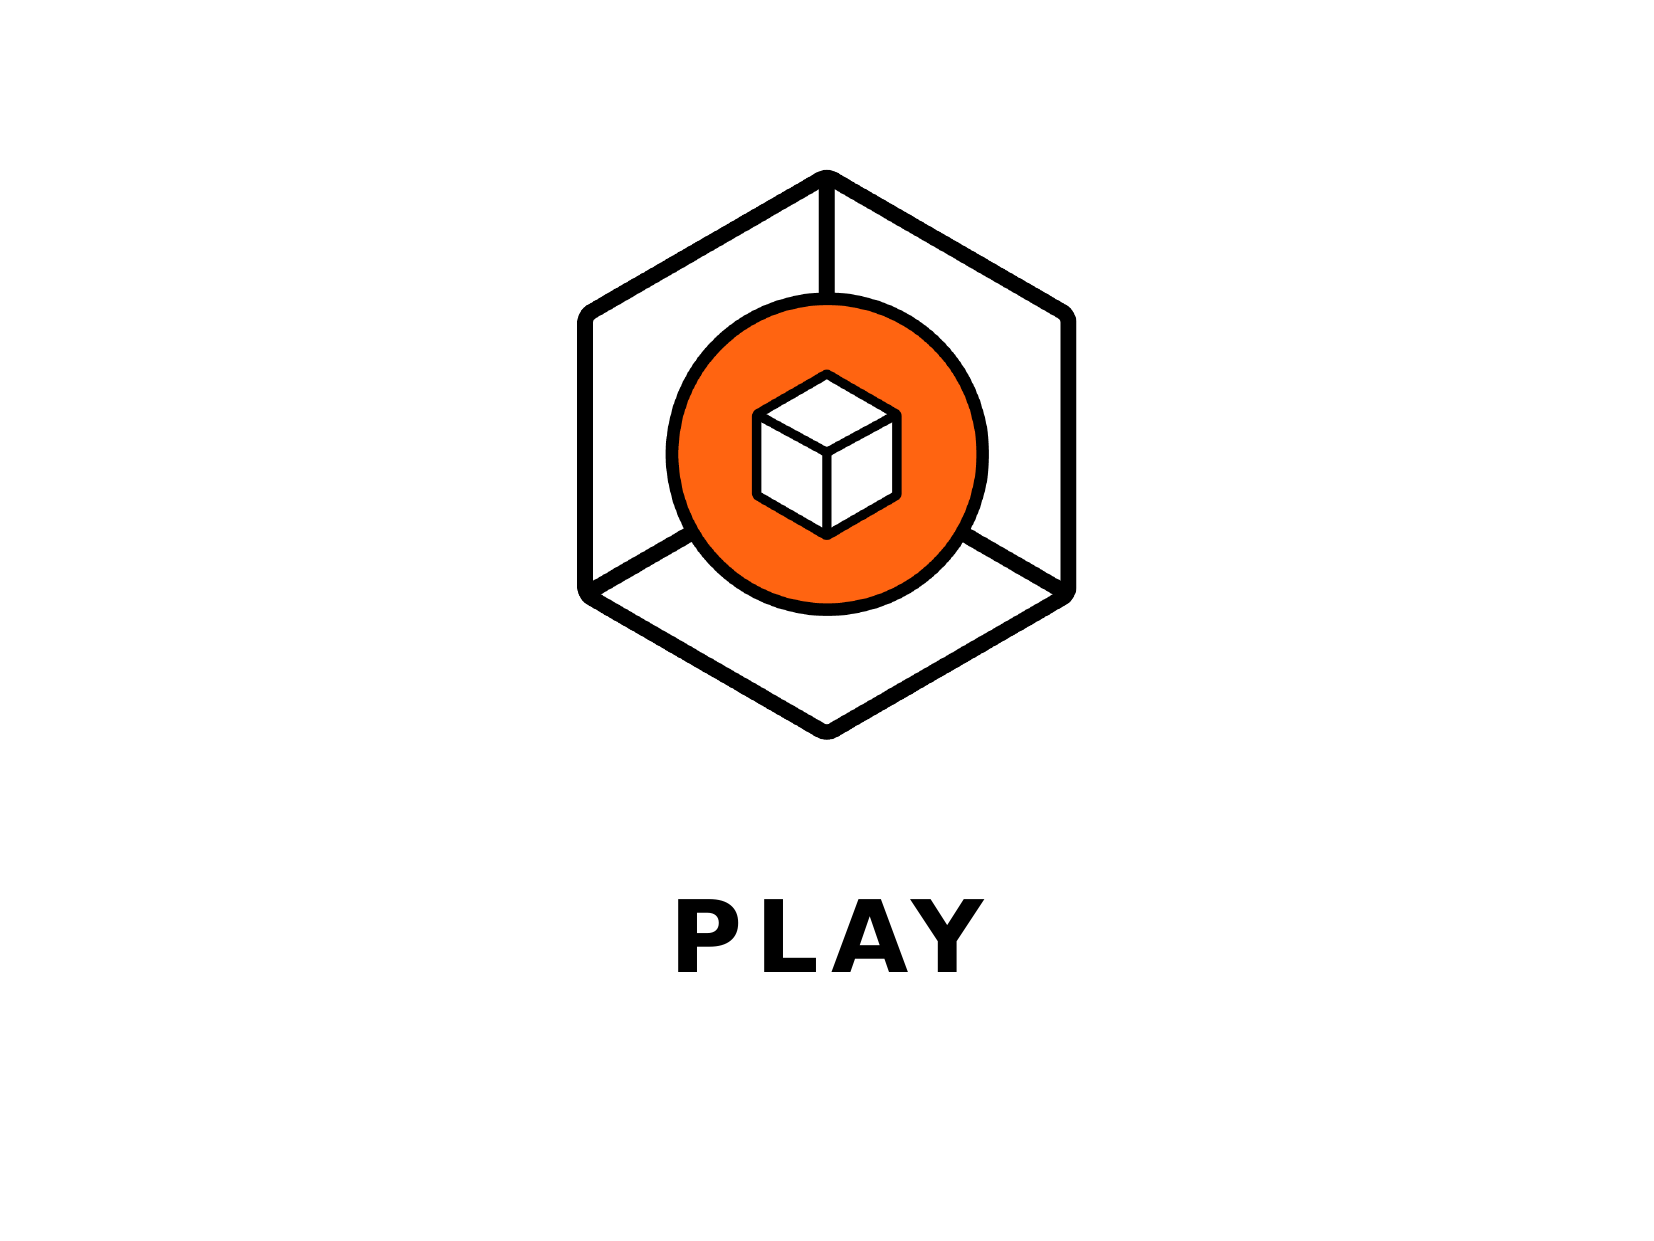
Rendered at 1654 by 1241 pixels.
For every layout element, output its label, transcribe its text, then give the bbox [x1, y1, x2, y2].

subtitle PLAY [65, 838, 1554, 1128]
picture [513, 141, 1140, 768]
